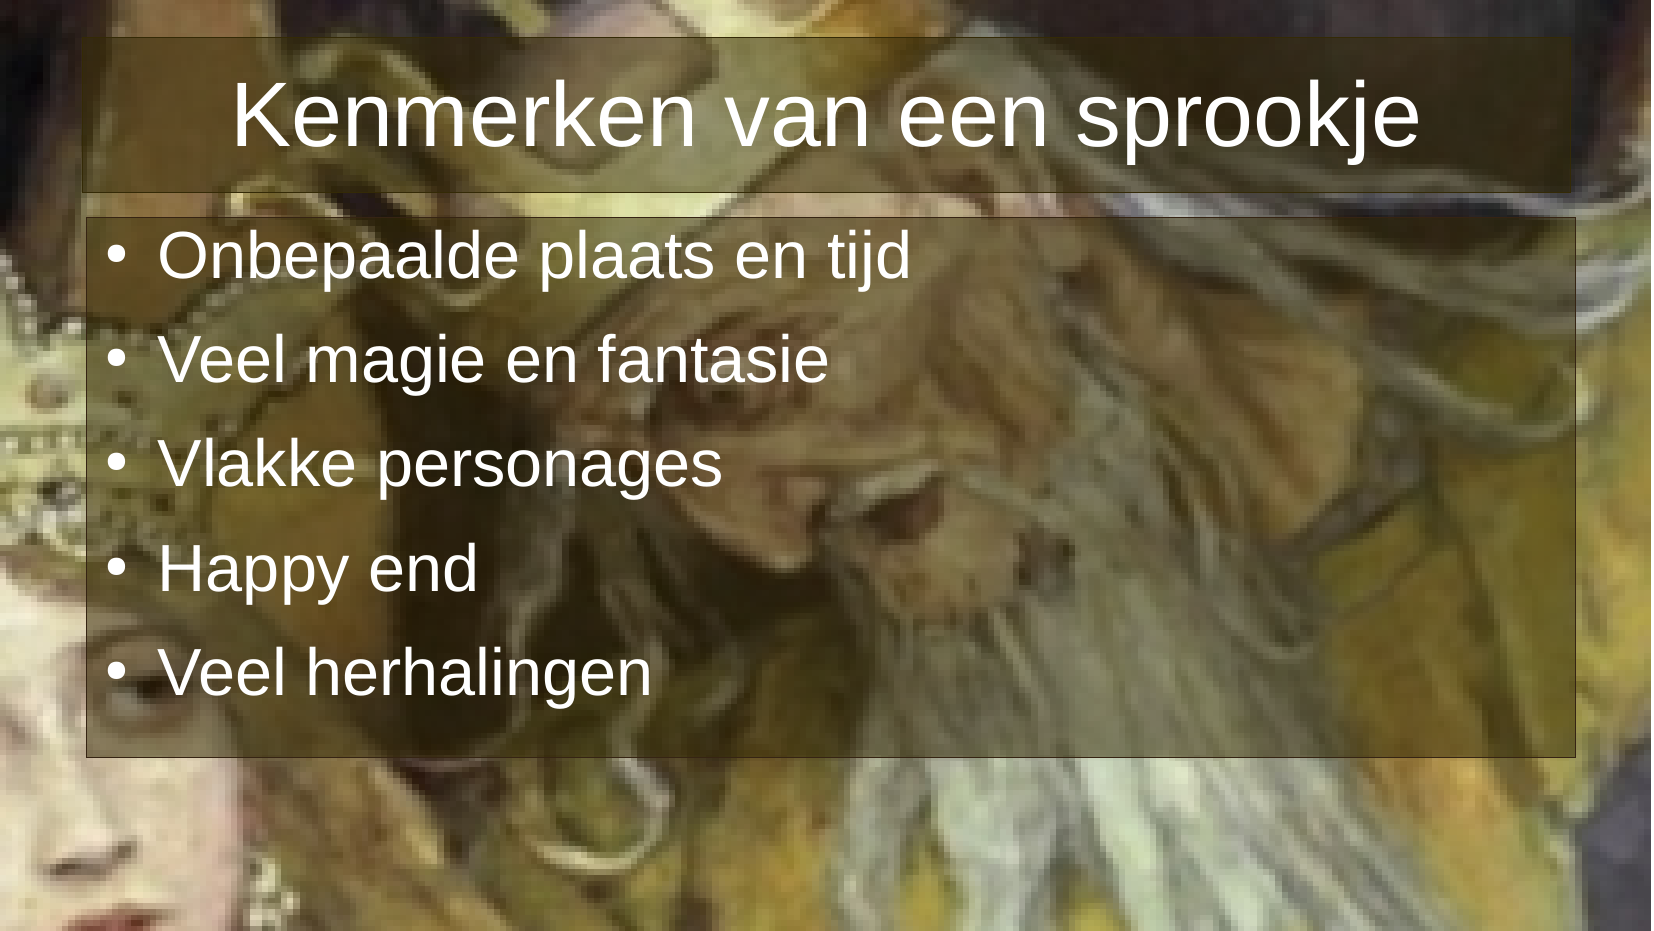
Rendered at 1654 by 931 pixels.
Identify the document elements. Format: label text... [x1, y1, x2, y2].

list Onbepaalde plaats en tijd Veel magie en fantasie Vlakke personages Happy end Veel herhalingen [86, 217, 1576, 758]
picture [0, 0, 1651, 931]
title Kenmerken van een sprookje [82, 37, 1571, 193]
